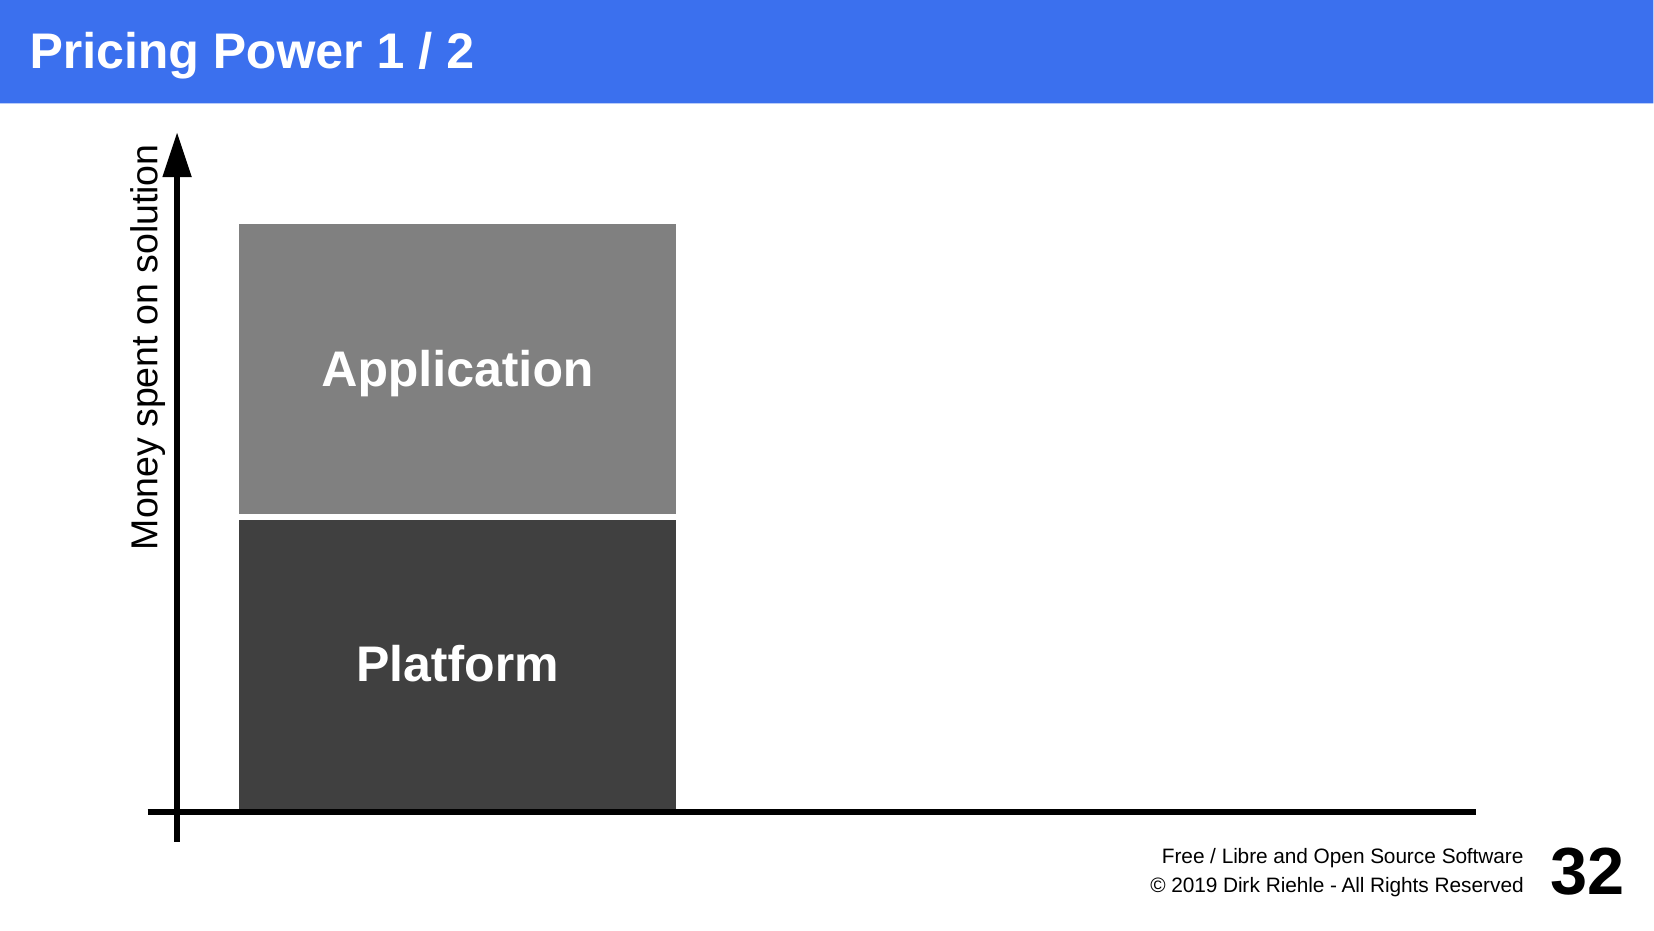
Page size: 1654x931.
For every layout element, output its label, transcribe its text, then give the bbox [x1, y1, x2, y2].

text_box Application [236, 221, 680, 517]
text_box Platform [236, 517, 680, 809]
text_box Money spent on solution [88, 132, 178, 813]
title Pricing Power 1 / 2 [0, 0, 1654, 104]
